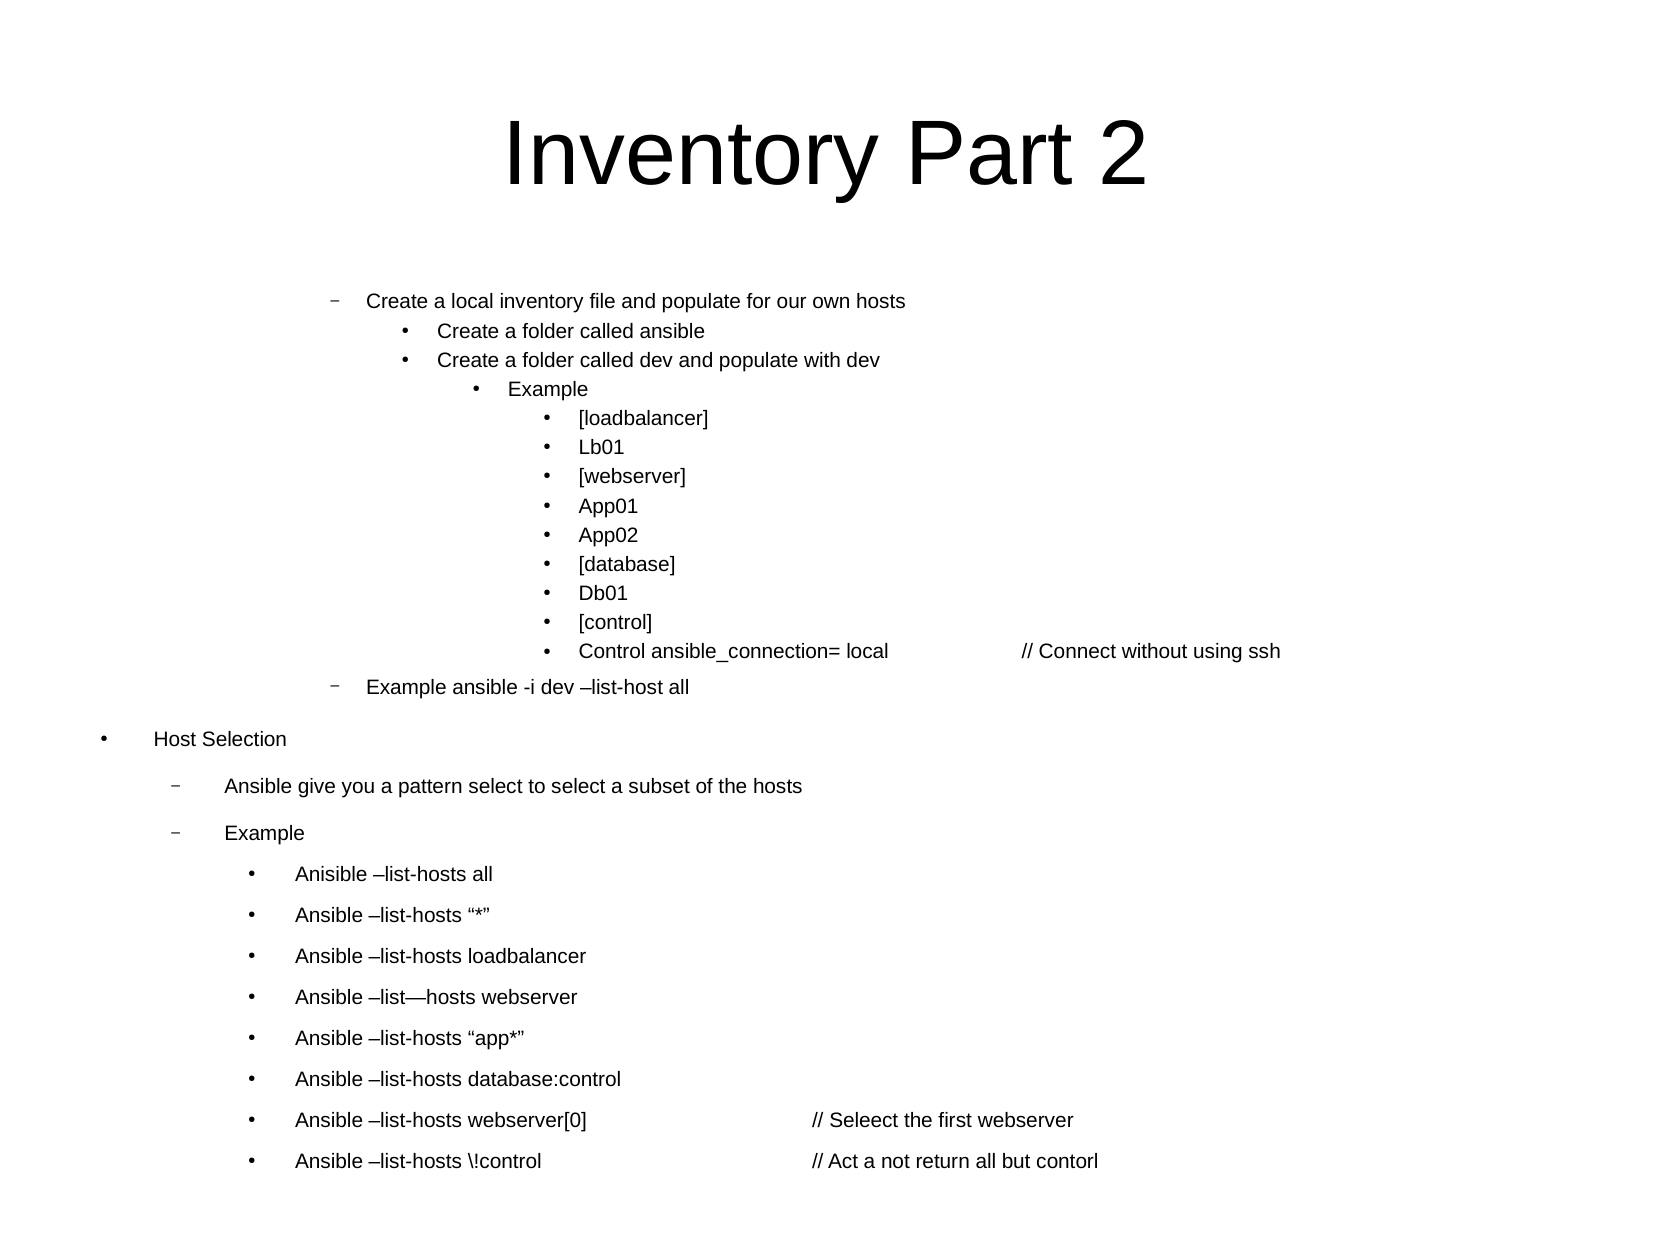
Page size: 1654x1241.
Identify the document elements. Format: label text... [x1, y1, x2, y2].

list Create a local inventory file and populate for our own hosts Create a folder called ansible Create a folder called dev and populate with dev Example [loadbalancer] Lb01 [webserver] App01 App02 [database] Db01 [control] Control ansible_connection= local // Connect without using ssh Example ansible -i dev –list-host all Host Selection Ansible give you a pattern select to select a subset of the hosts Example Anisible –list-hosts all Ansible –list-hosts “*” Ansible –list-hosts loadbalancer Ansible –list—hosts webserver Ansible –list-hosts “app*” Ansible –list-hosts database:control Ansible –list-hosts webserver[0] // Seleect the first webserver Ansible –list-hosts \!control // Act a not return all but contorl [82, 290, 1571, 1229]
title Inventory Part 2 [82, 49, 1571, 257]
